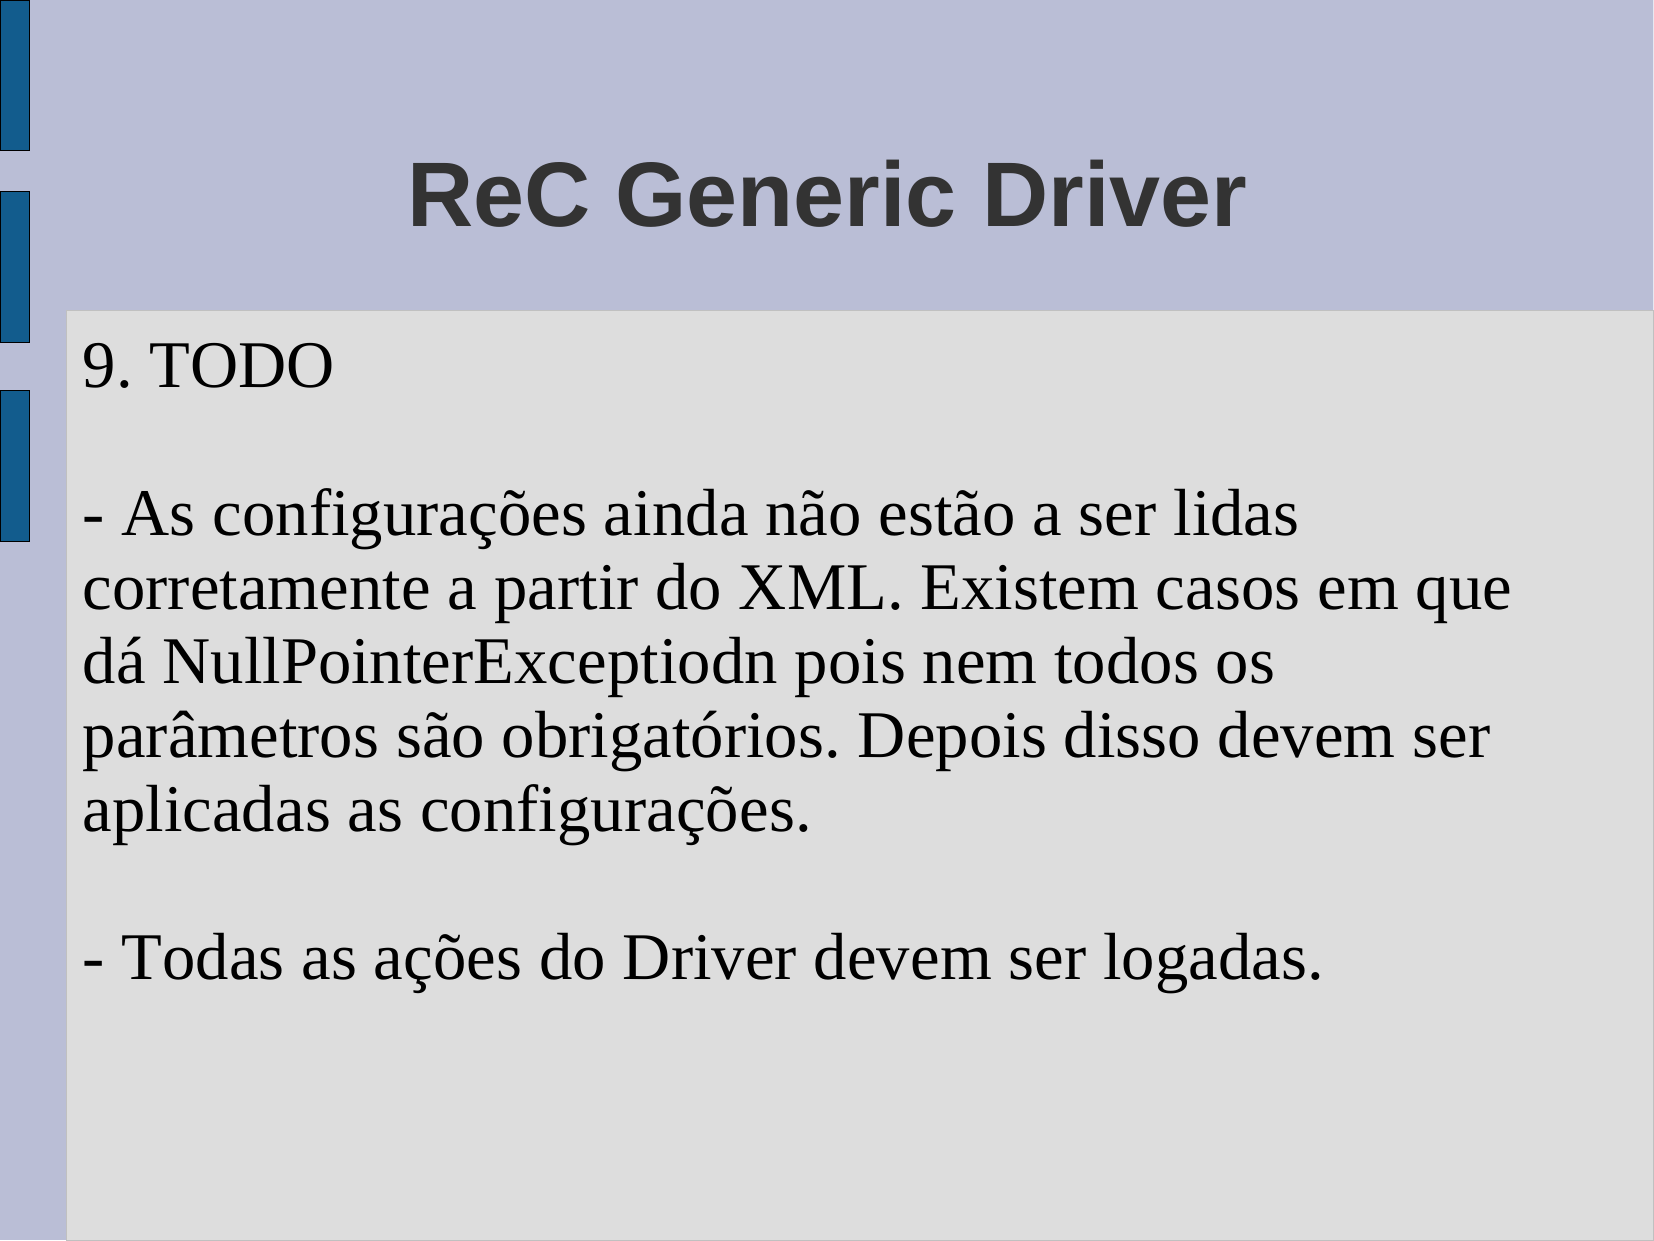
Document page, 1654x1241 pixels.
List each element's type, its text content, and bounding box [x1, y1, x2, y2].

subtitle 9. TODO - As configurações ainda não estão a ser lidas corretamente a partir do XML. Existem casos em que dá NullPointerExceptiodn pois nem todos os parâmetros são obrigatórios. Depois disso devem ser aplicadas as configurações. - Todas as ações do Driver devem ser logadas. [82, 327, 1571, 1143]
title ReC Generic Driver [121, 91, 1534, 299]
